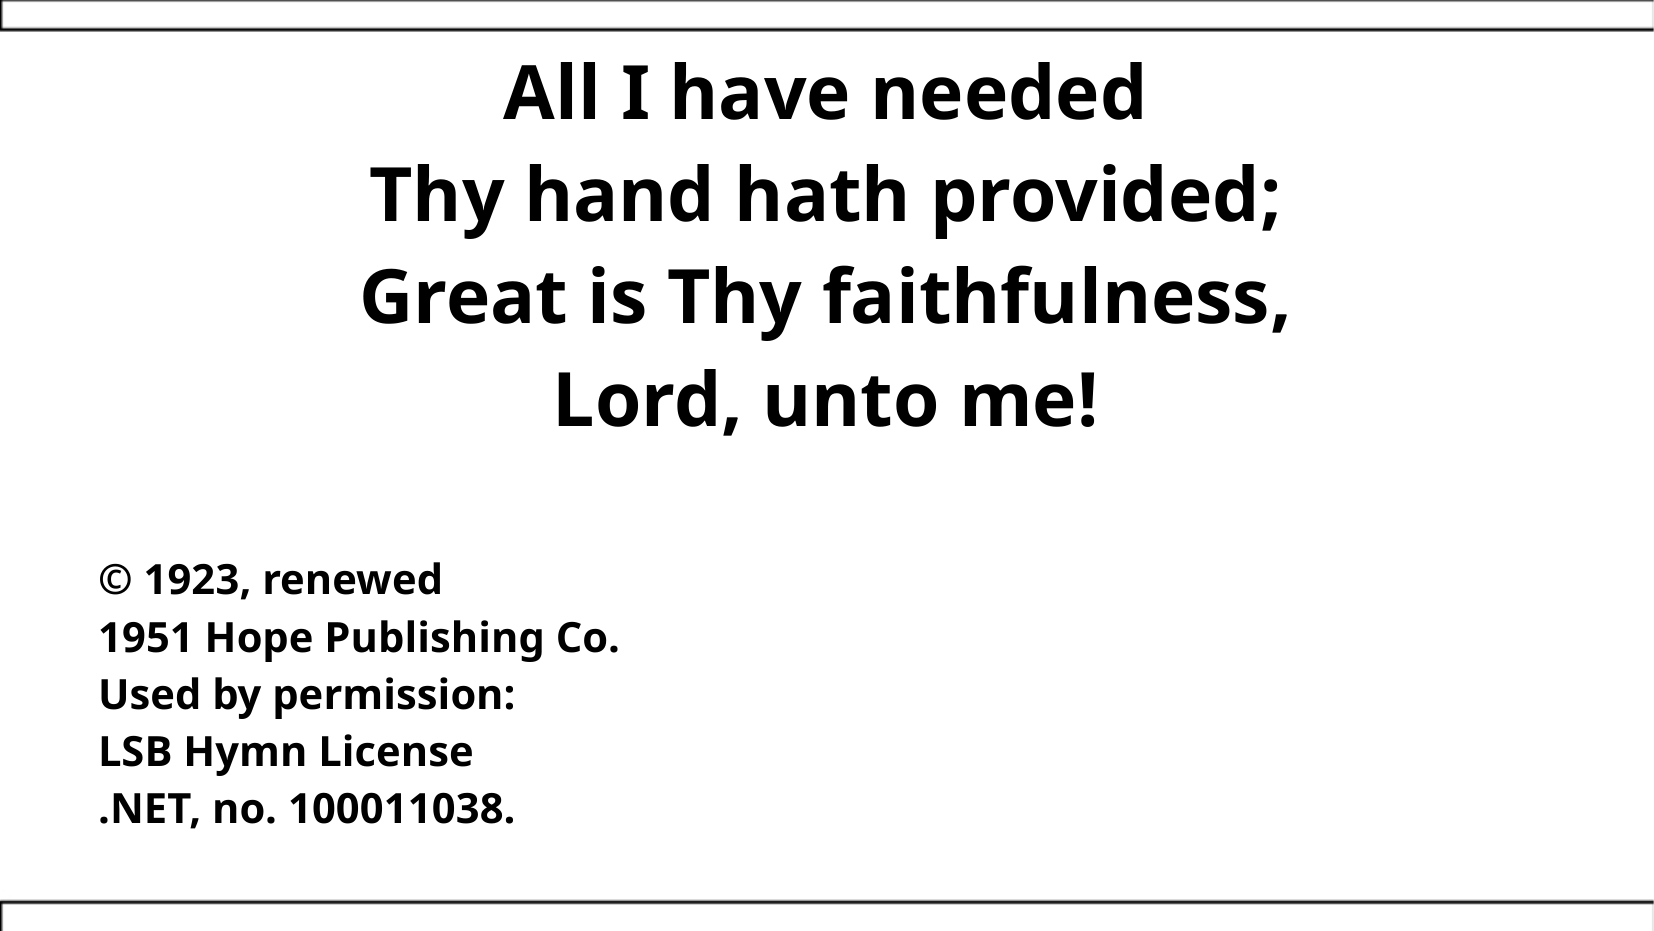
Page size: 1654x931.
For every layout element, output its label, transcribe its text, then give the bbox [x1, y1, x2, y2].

text_box All I have needed Thy hand hath provided; Great is Thy faithfulness, Lord, unto me! © 1923, renewed 1951 Hope Publishing Co. Used by permission: LSB Hymn License .NET, no. 100011038. [83, 31, 1569, 823]
picture [0, 0, 1654, 931]
